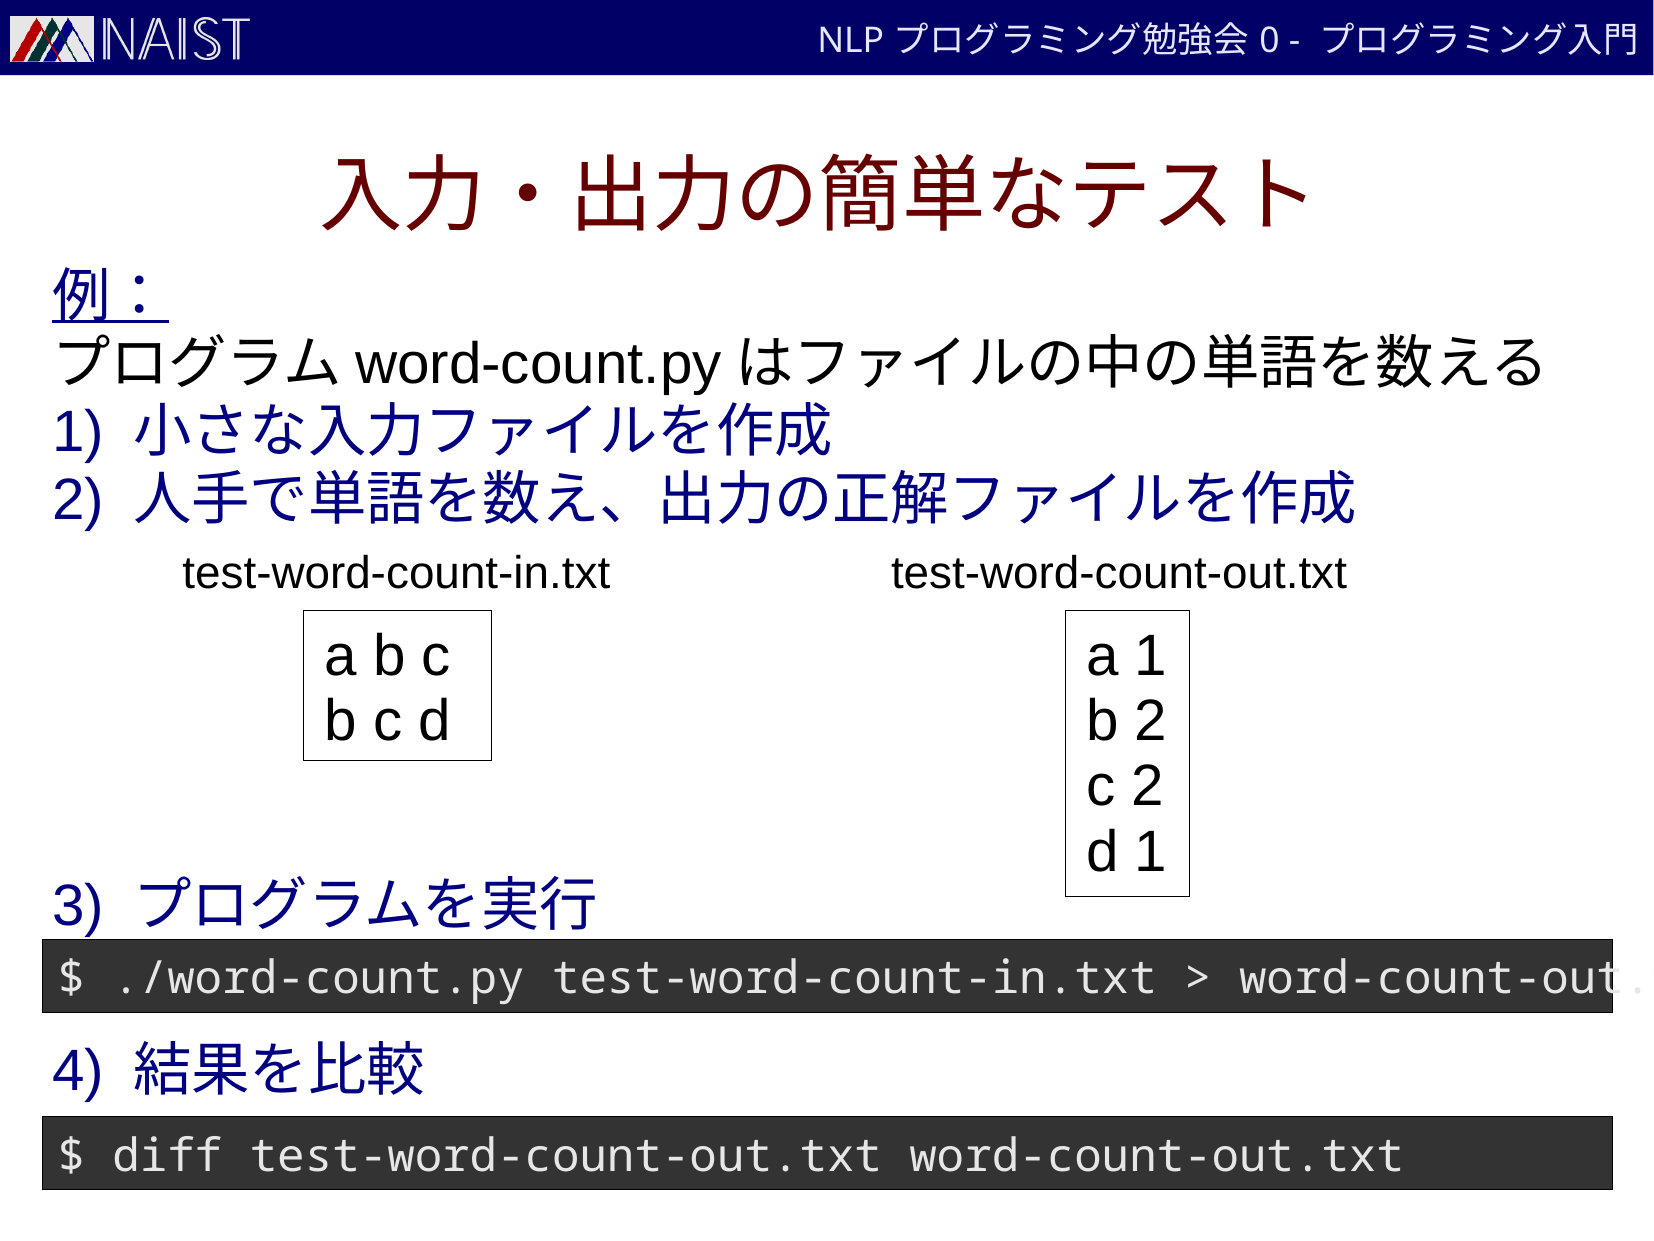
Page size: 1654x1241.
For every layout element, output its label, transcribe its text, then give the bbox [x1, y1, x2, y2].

text_box $ diff test-word-count-out.txt word-count-out.txt [42, 1116, 1613, 1190]
text_box $ ./word-count.py test-word-count-in.txt > word-count-out.txt [42, 939, 1613, 1013]
title 入力・出力の簡単なテスト [75, 92, 1564, 285]
text_box test-word-count-out.txt [876, 539, 1363, 606]
text_box a 1 b 2 c 2 d 1 [1071, 615, 1183, 891]
text_box test-word-count-in.txt [167, 539, 626, 606]
text_box a b c b c d [309, 615, 467, 760]
text_box 例： プログラムword-count.pyはファイルの中の単語を数える 1) 小さな入力ファイルを作成 2) 人手で単語を数え、出力の正解ファイルを作成 3) プログラムを実行 4) 結果を比較 [37, 254, 1461, 1112]
picture [102, 17, 251, 60]
picture [10, 16, 94, 62]
